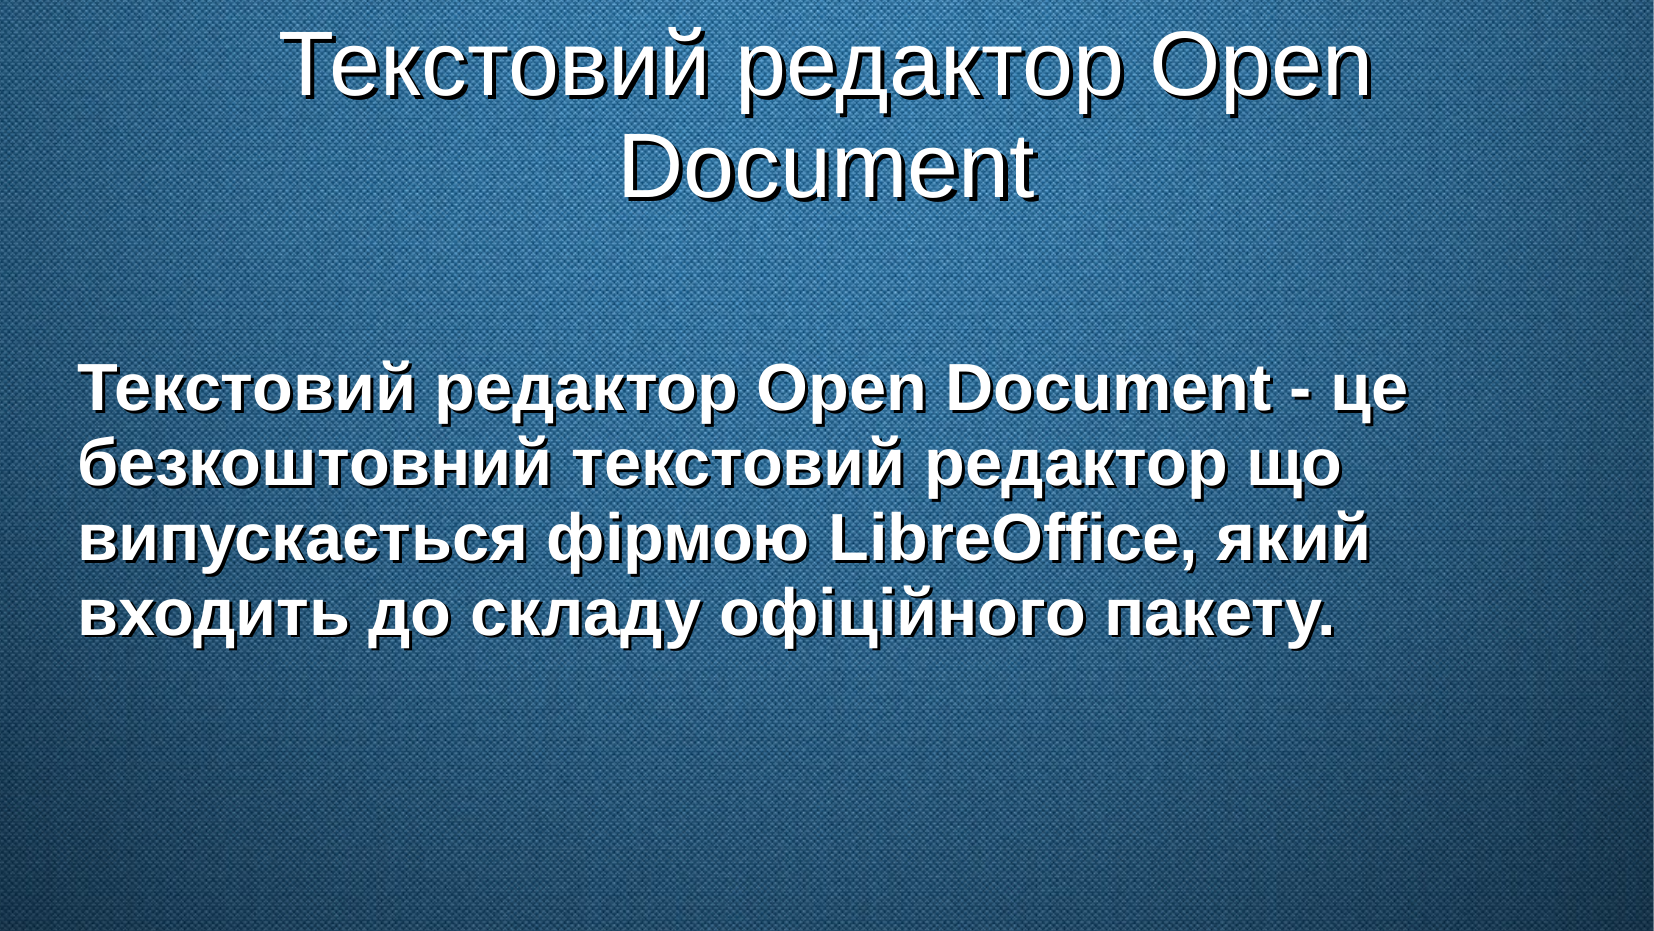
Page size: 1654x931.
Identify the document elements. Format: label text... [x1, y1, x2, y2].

title Текстовий редактор Open Document [82, 12, 1571, 199]
subtitle Текстовий редактор Open Document - це безкоштовний текстовий редактор що випускається фірмою LibreOffice, який входить до складу офіційного пакету. [77, 199, 1578, 800]
picture [0, 0, 1654, 931]
